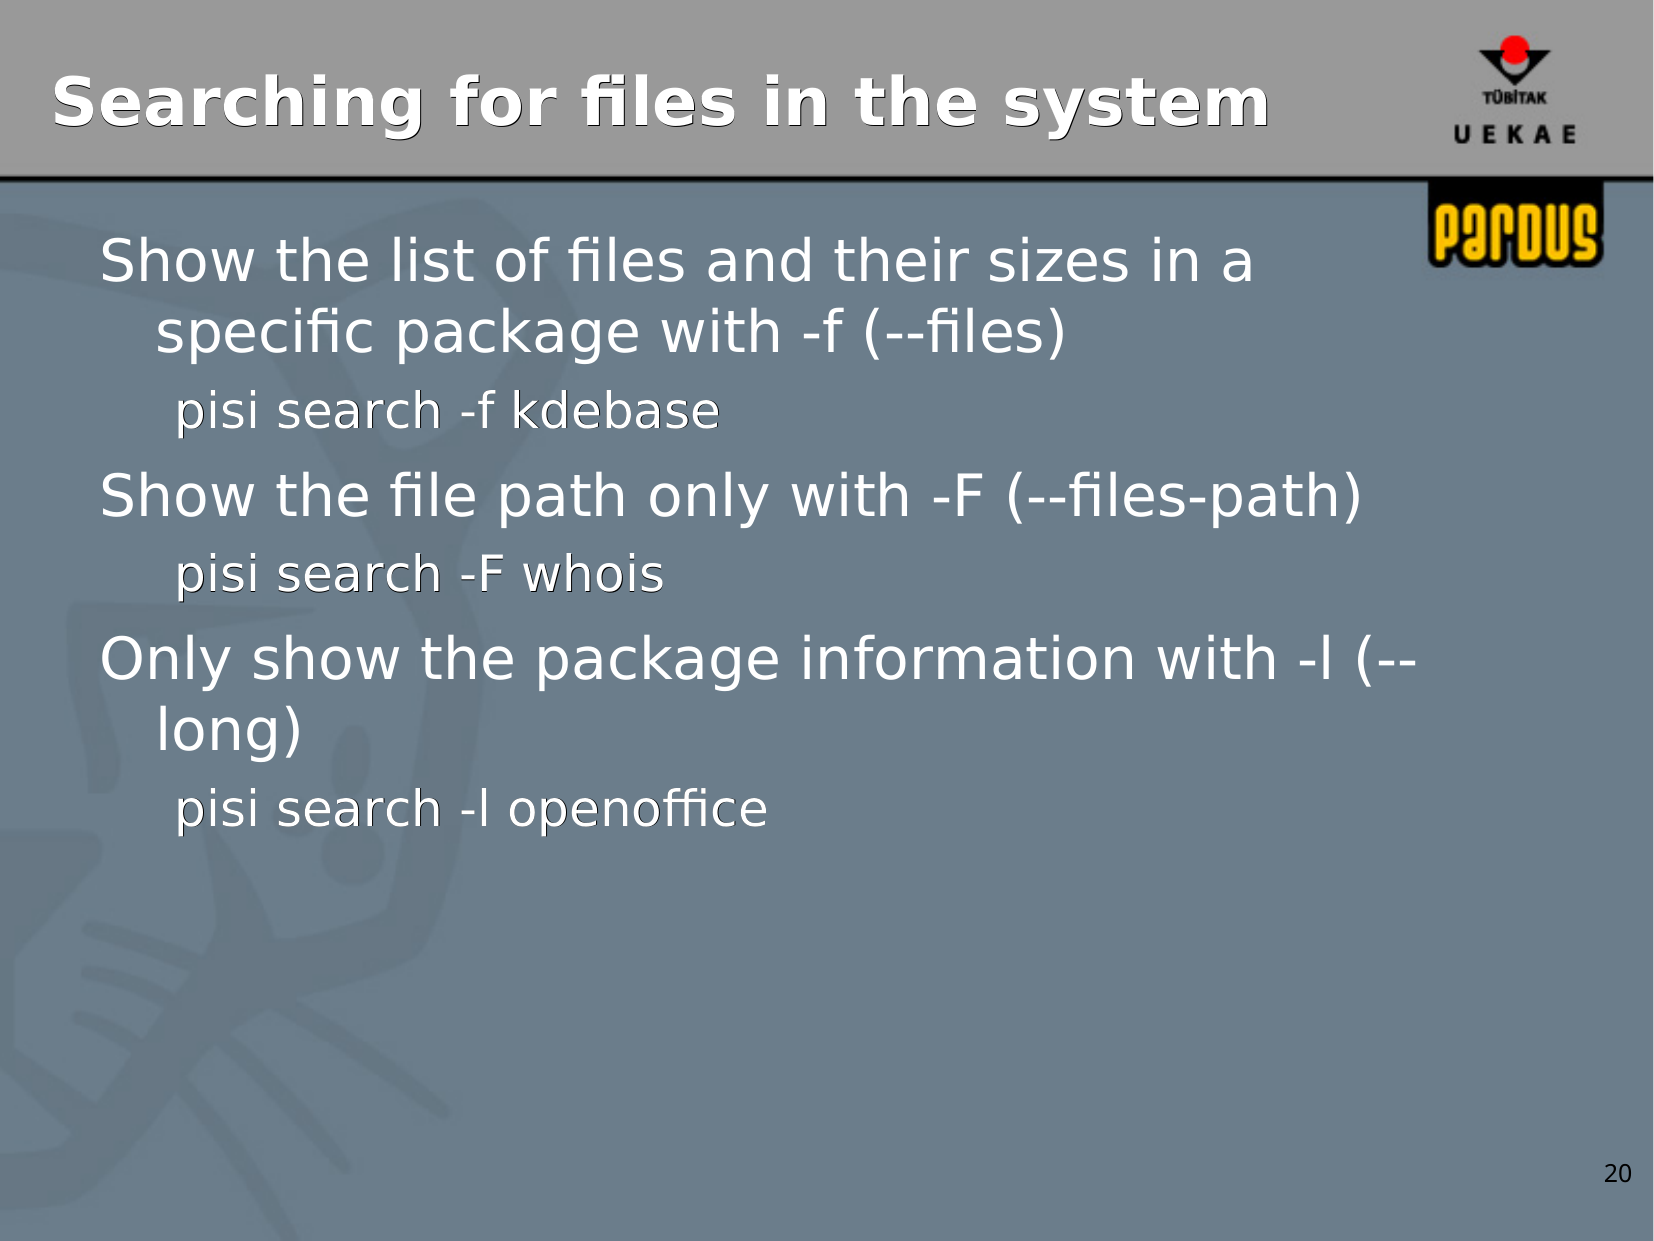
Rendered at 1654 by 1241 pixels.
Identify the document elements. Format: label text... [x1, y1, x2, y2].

list Show the list of files and their sizes in a specific package with -f (--files) pisi search -f kdebase Show the file path only with -F (--files-path) pisi search -F whois Only show the package information with -l (--long) pisi search -l openoffice [84, 216, 1480, 843]
title Searching for files in the system [35, 43, 1449, 158]
picture [0, 0, 1654, 1241]
